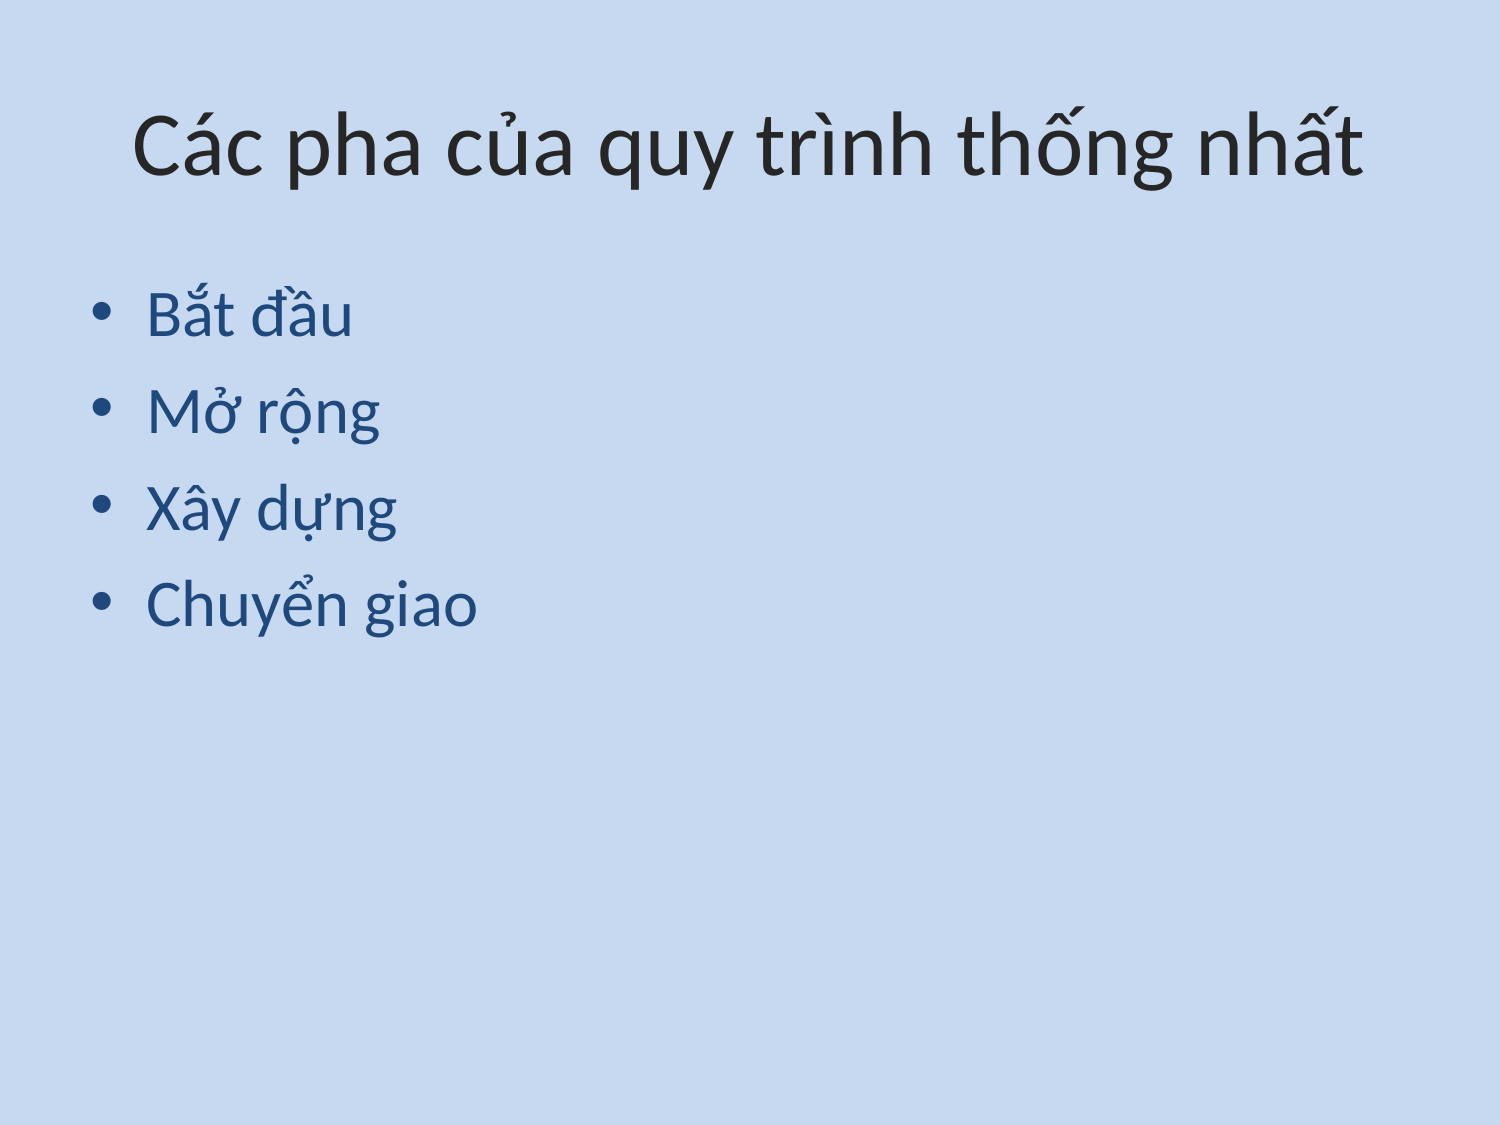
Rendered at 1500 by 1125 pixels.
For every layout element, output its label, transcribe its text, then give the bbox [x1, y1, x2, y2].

title Các pha của quy trình thống nhất [75, 45, 1426, 233]
list Bắt đầu Mở rộng Xây dựng Chuyển giao [75, 262, 1426, 1005]
